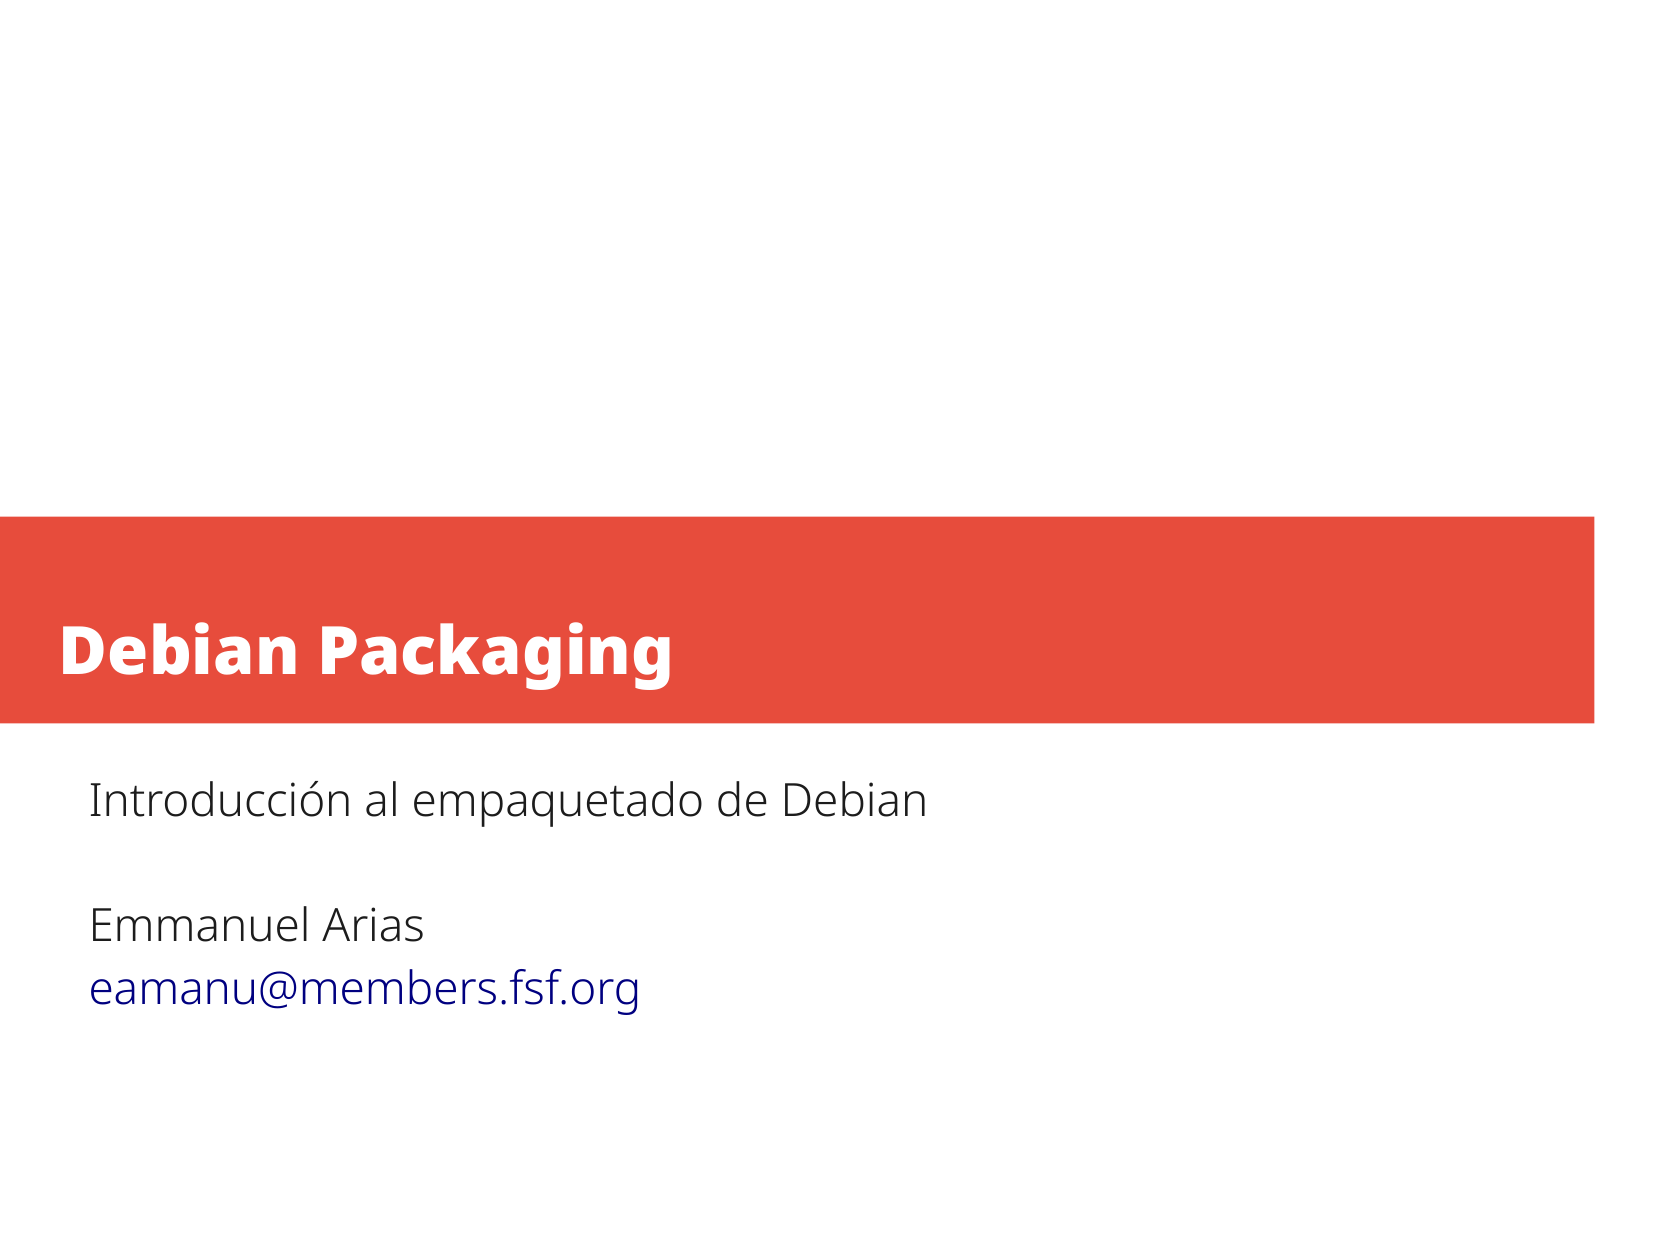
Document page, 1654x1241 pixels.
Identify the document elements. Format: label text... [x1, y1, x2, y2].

title Debian Packaging [59, 546, 1595, 694]
subtitle Introducción al empaquetado de Debian Emmanuel Arias eamanu@members.fsf.org [88, 767, 1595, 1182]
